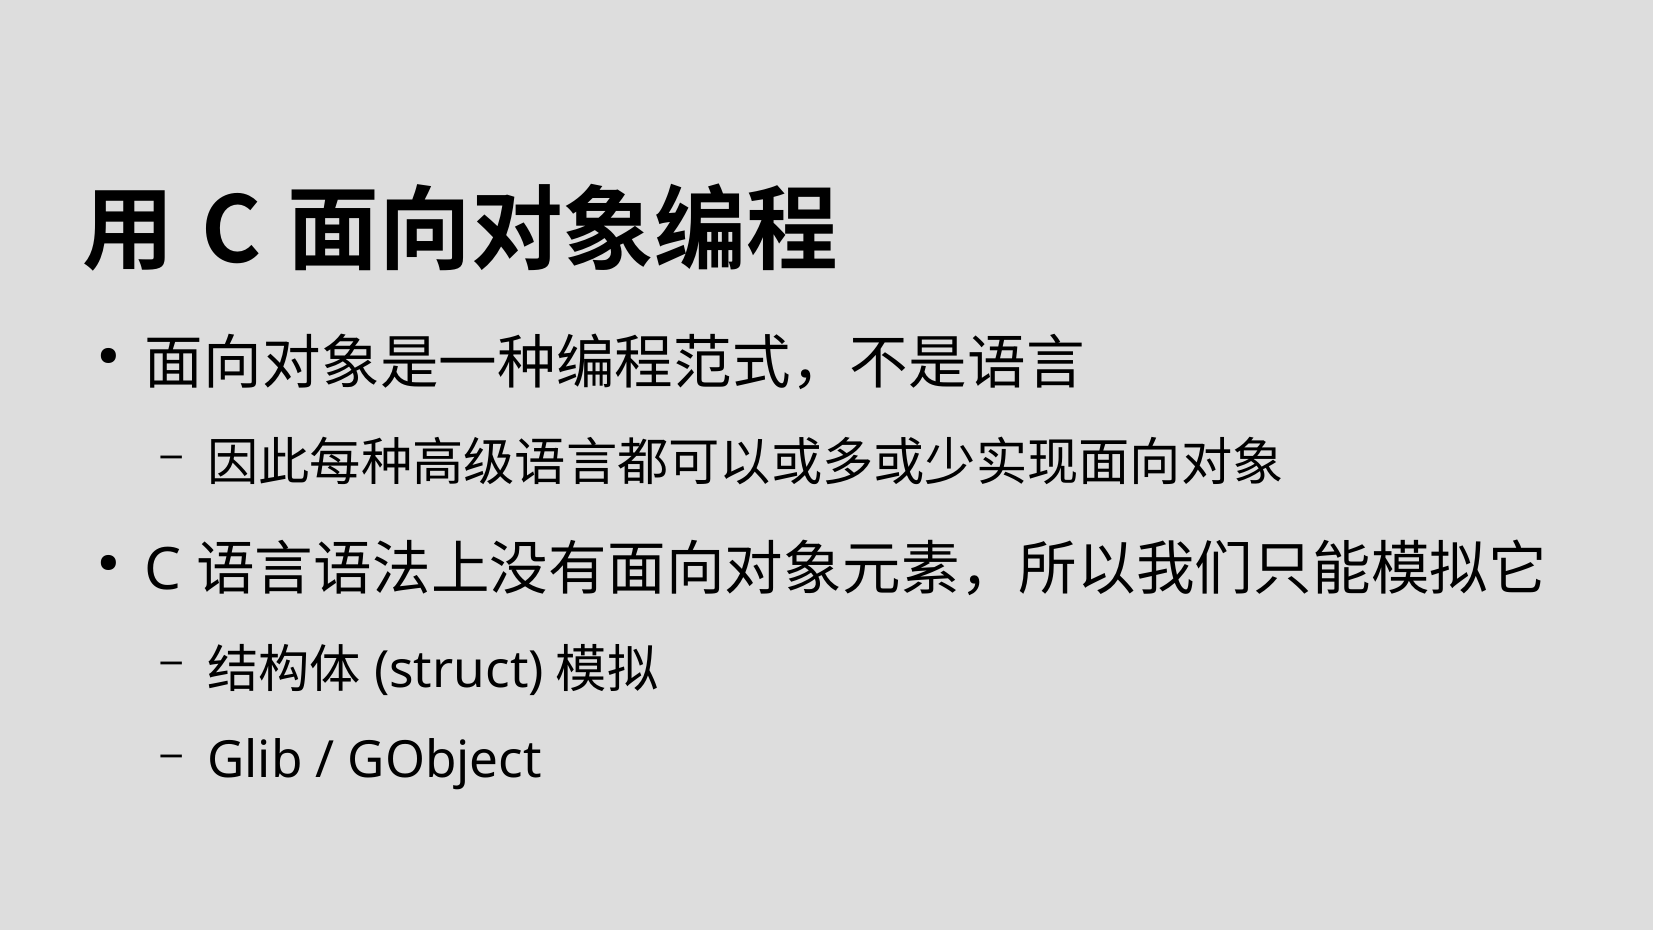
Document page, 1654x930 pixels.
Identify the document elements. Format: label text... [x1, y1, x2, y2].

title 用C面向对象编程 [82, 144, 1571, 301]
list 面向对象是一种编程范式，不是语言 因此每种高级语言都可以或多或少实现面向对象 C语言语法上没有面向对象元素，所以我们只能模拟它 结构体(struct)模拟 Glib / GObject [82, 315, 1571, 855]
